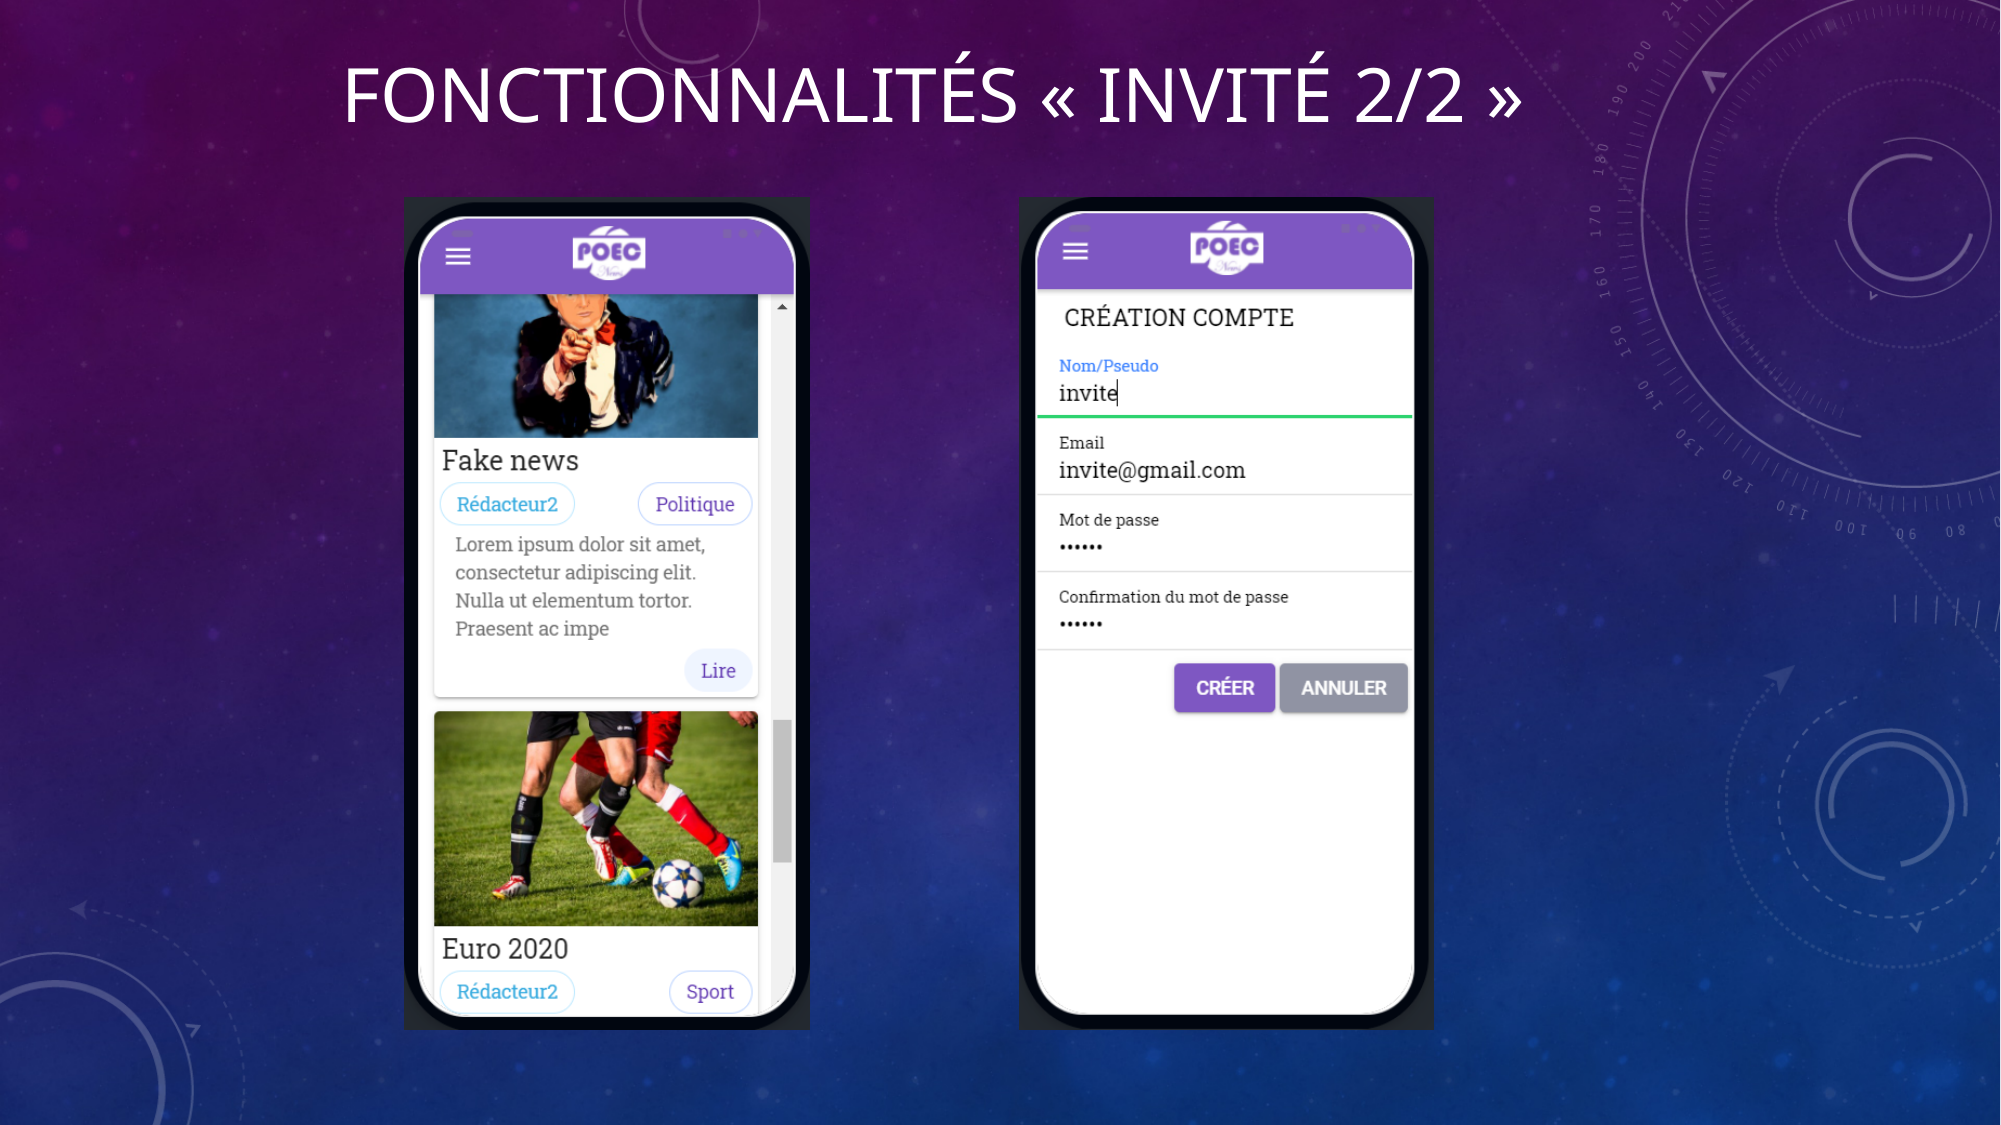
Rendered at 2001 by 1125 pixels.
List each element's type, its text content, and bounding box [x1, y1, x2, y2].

picture [404, 197, 810, 1030]
picture [1019, 197, 1434, 1030]
title Fonctionnalités « Invité 2/2 » [102, 15, 1765, 171]
